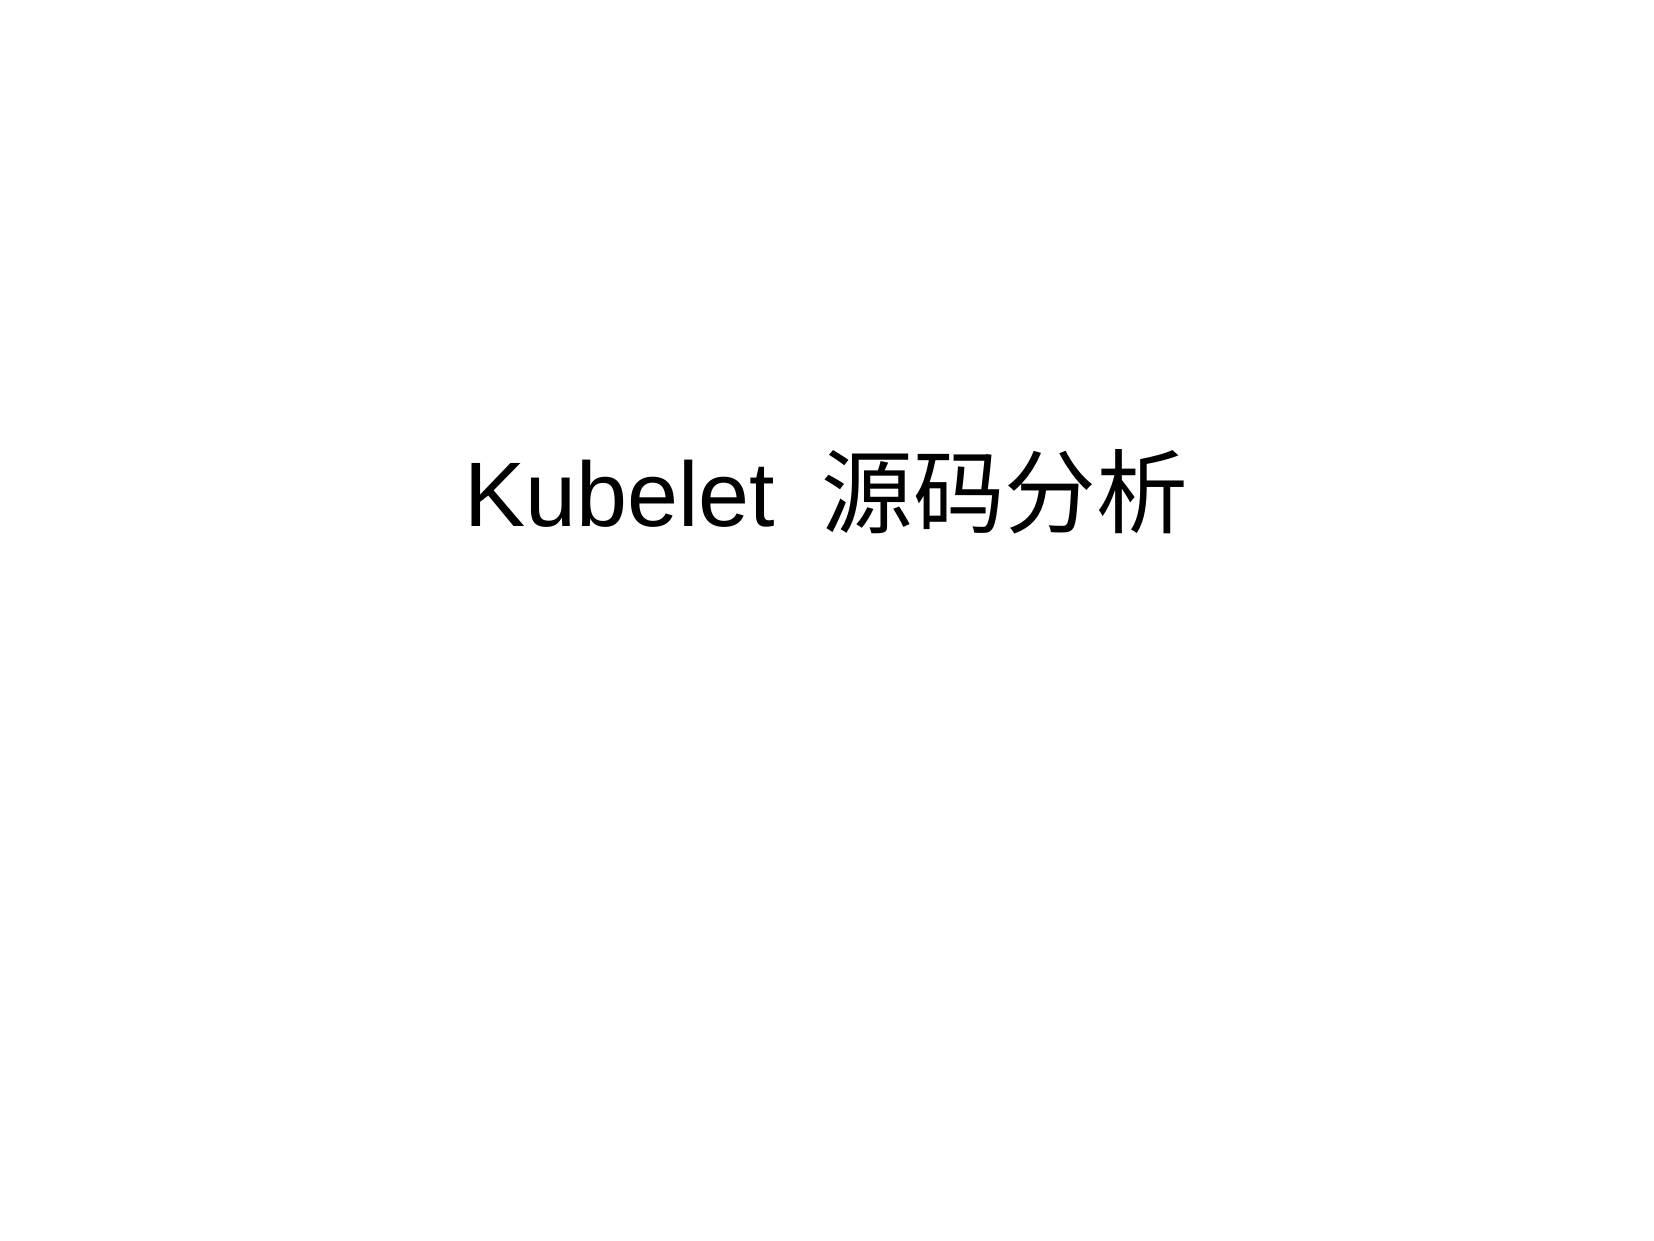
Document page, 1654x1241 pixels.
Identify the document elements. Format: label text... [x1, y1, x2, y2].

title Kubelet 源码分析 [82, 383, 1571, 591]
